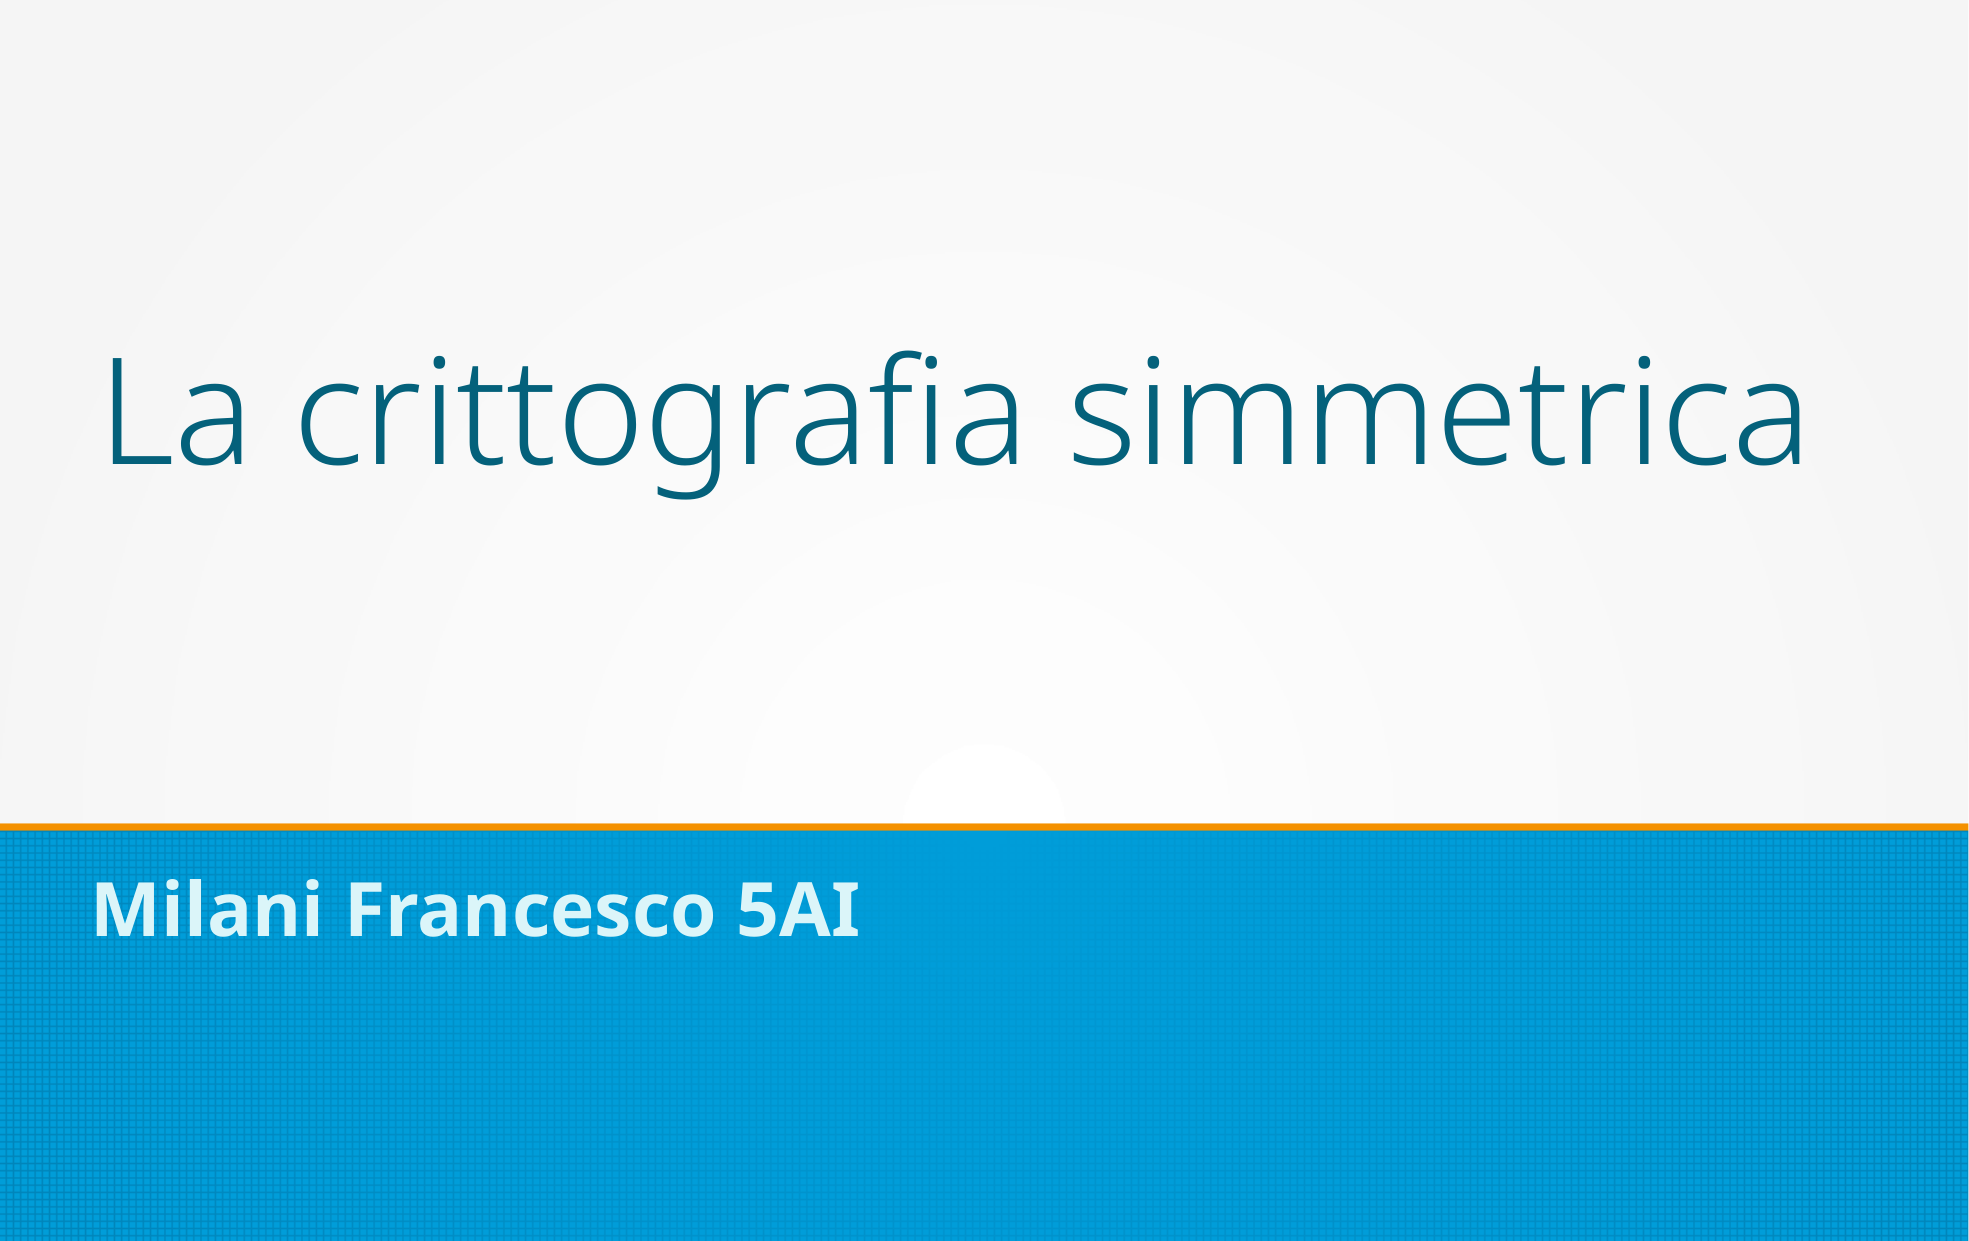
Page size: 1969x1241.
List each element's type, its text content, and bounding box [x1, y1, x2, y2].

title La crittografia simmetrica [98, 259, 1870, 509]
subtitle Milani Francesco 5AI [90, 855, 1861, 1111]
picture [0, 0, 1969, 830]
